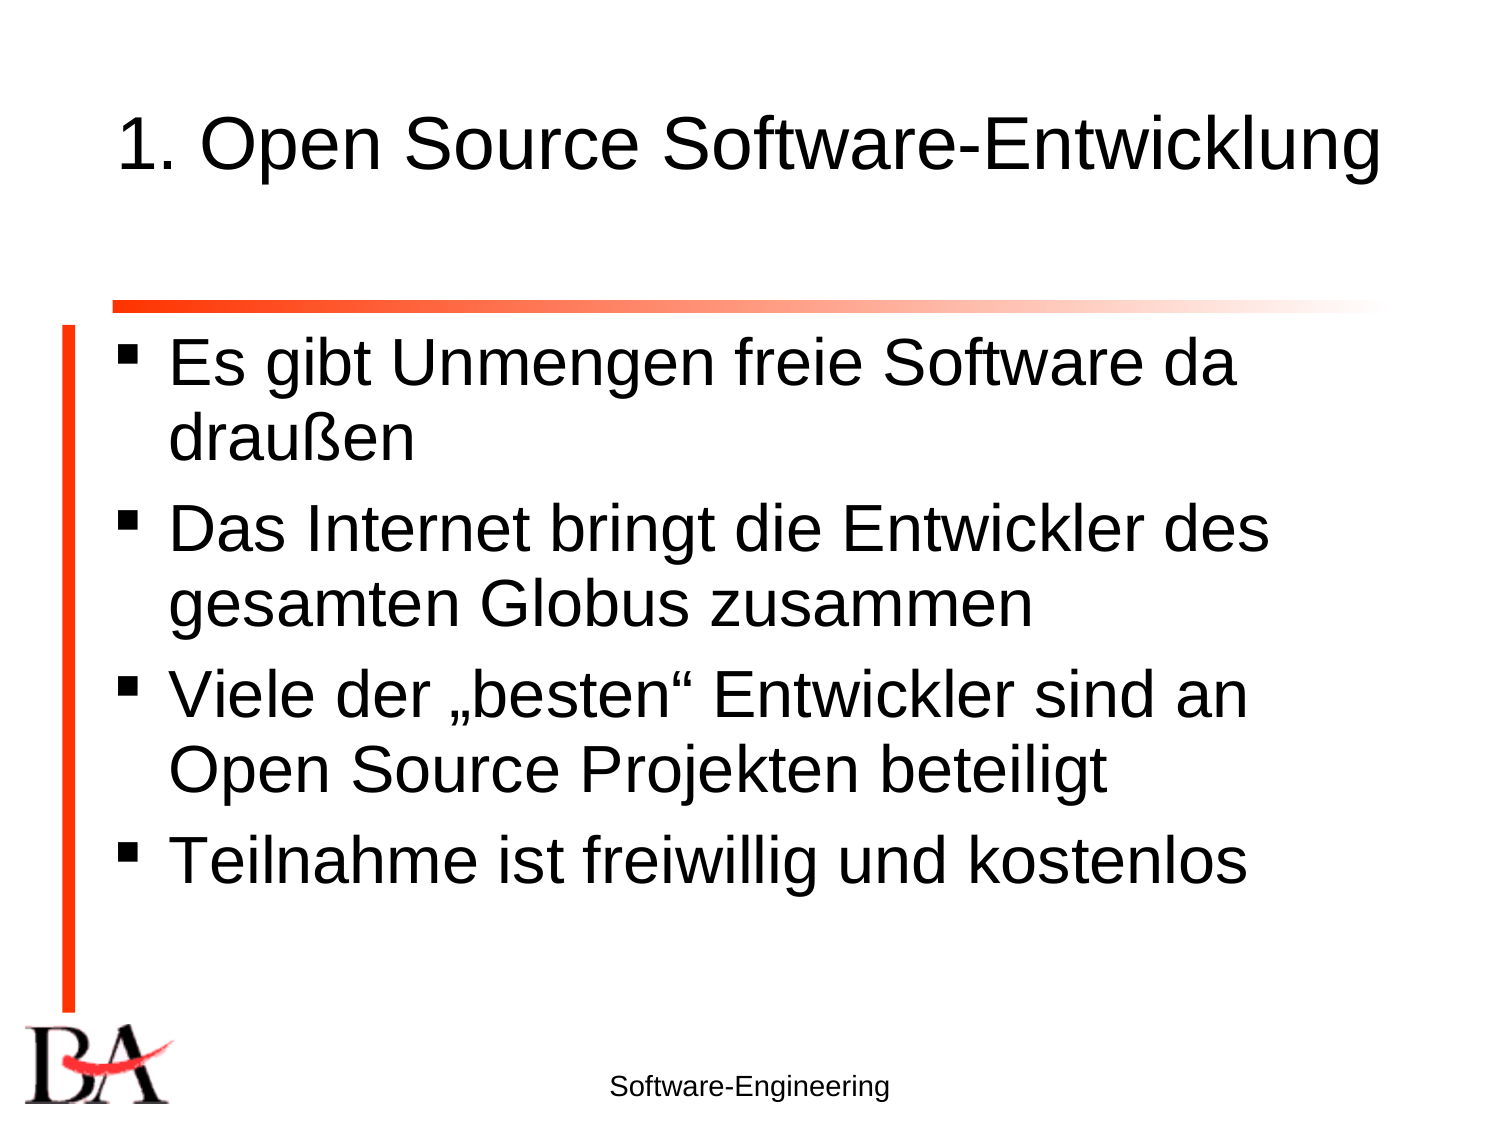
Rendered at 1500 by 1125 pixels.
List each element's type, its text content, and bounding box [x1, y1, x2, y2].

picture [24, 1024, 175, 1104]
title 1. Open Source Software-Entwicklung [112, 28, 1388, 259]
list Es gibt Unmengen freie Software da draußen Das Internet bringt die Entwickler des gesamten Globus zusammen Viele der „besten“ Entwickler sind an Open Source Projekten beteiligt Teilnahme ist freiwillig und kostenlos [112, 324, 1388, 1036]
